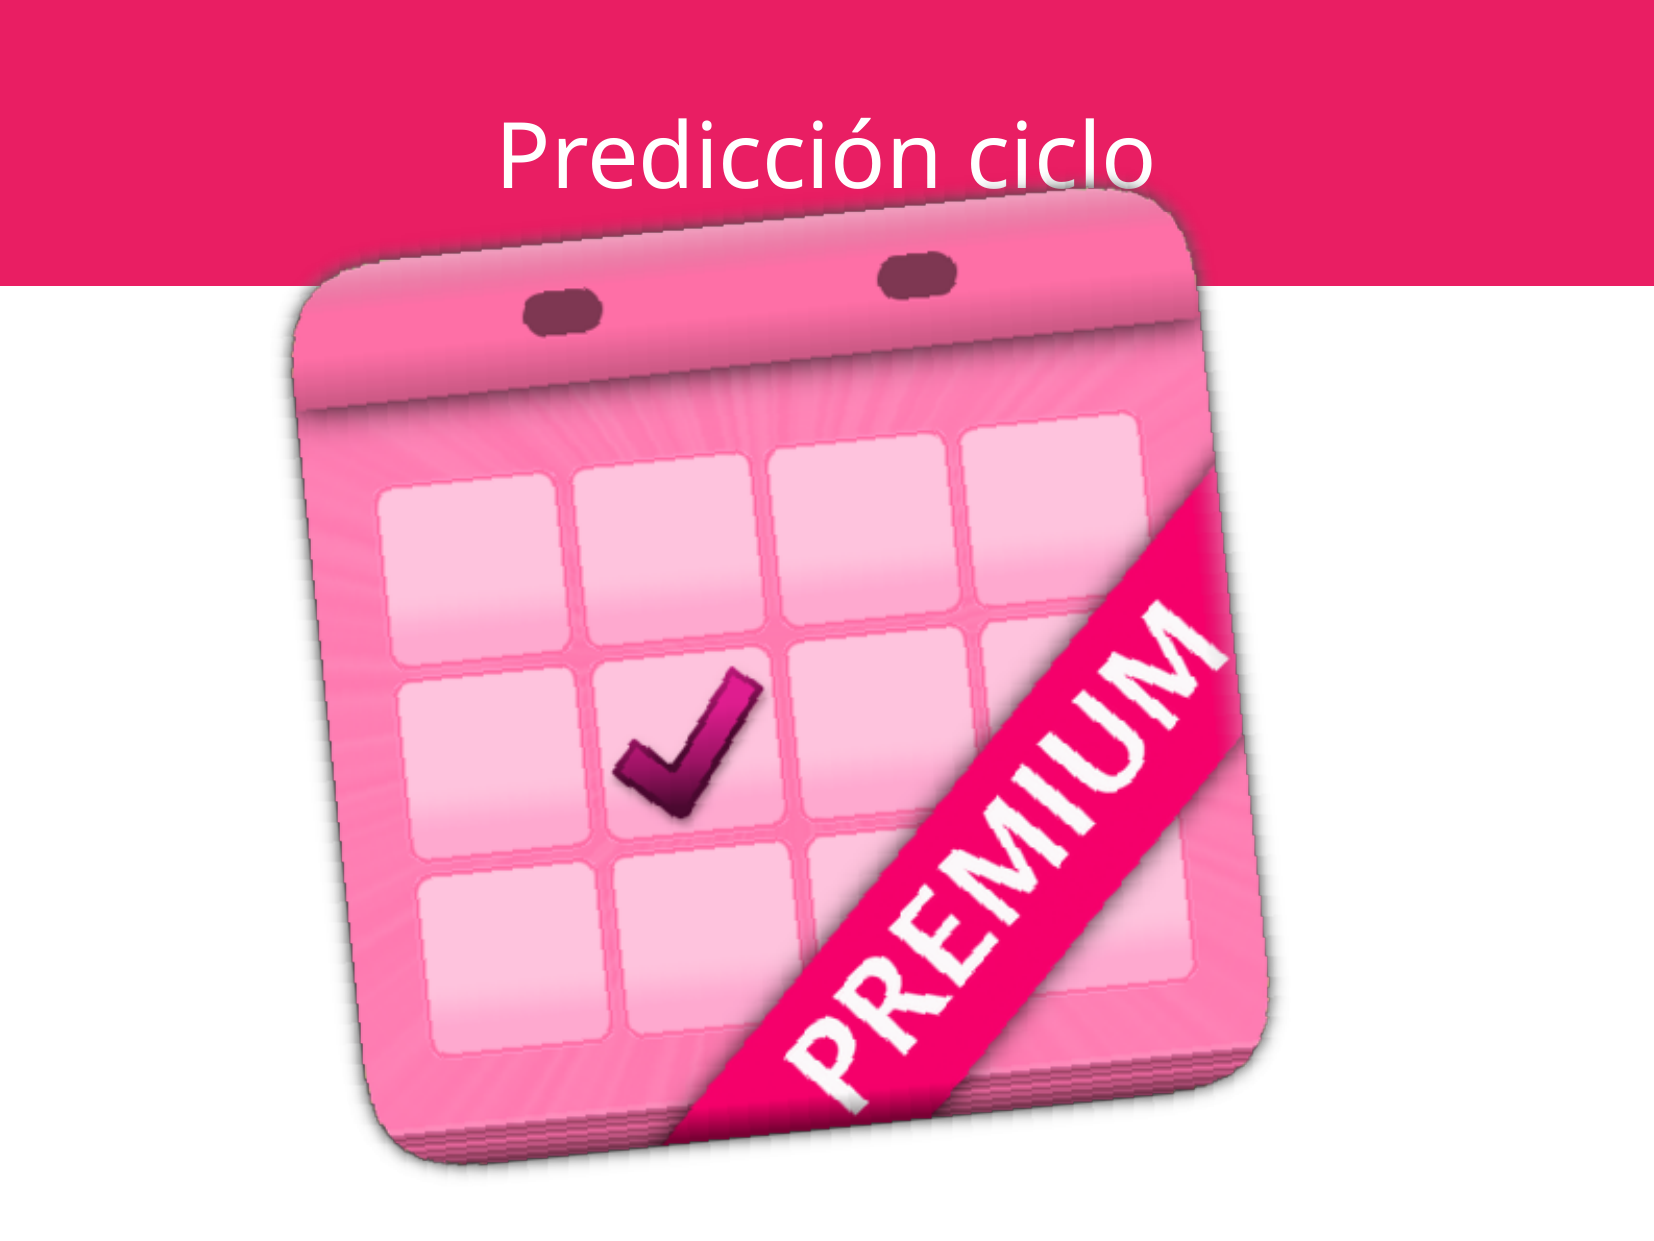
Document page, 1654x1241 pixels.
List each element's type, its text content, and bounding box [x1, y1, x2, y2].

title Predicción ciclo [82, 49, 1571, 257]
picture [194, 90, 1366, 1241]
